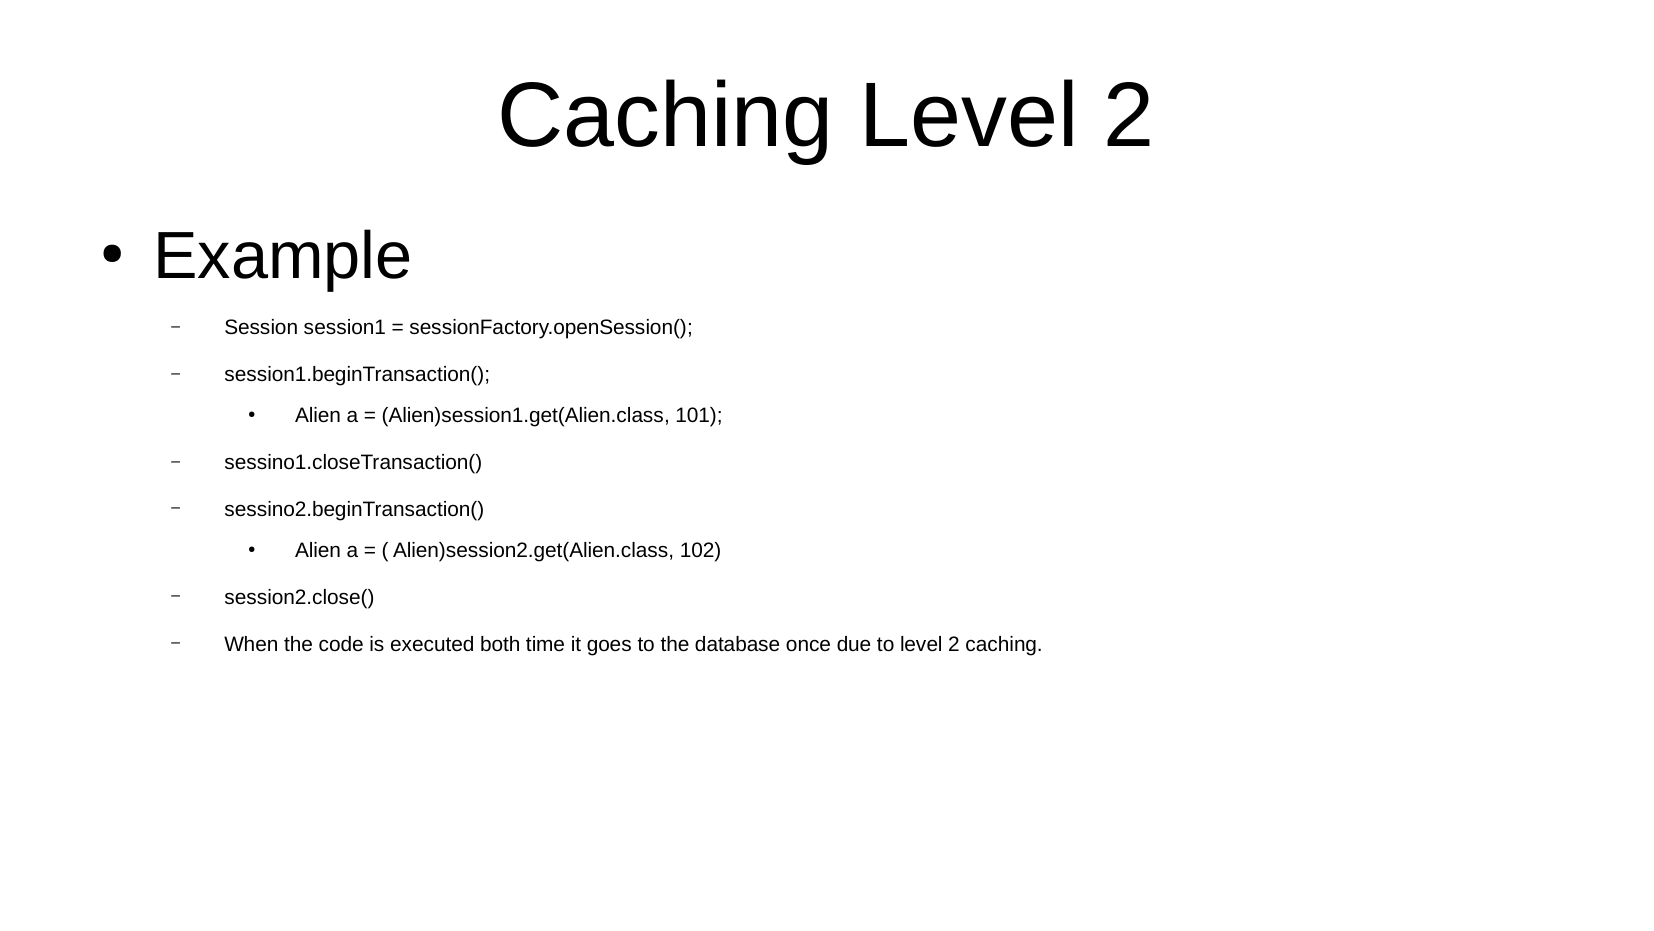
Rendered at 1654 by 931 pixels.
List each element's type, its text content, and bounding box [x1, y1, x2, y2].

list Example Session session1 = sessionFactory.openSession(); session1.beginTransaction(); Alien a = (Alien)session1.get(Alien.class, 101); sessino1.closeTransaction() sessino2.beginTransaction() Alien a = ( Alien)session2.get(Alien.class, 102) session2.close() When the code is executed both time it goes to the database once due to level 2 caching. [82, 217, 1654, 901]
title Caching Level 2 [82, 37, 1571, 193]
